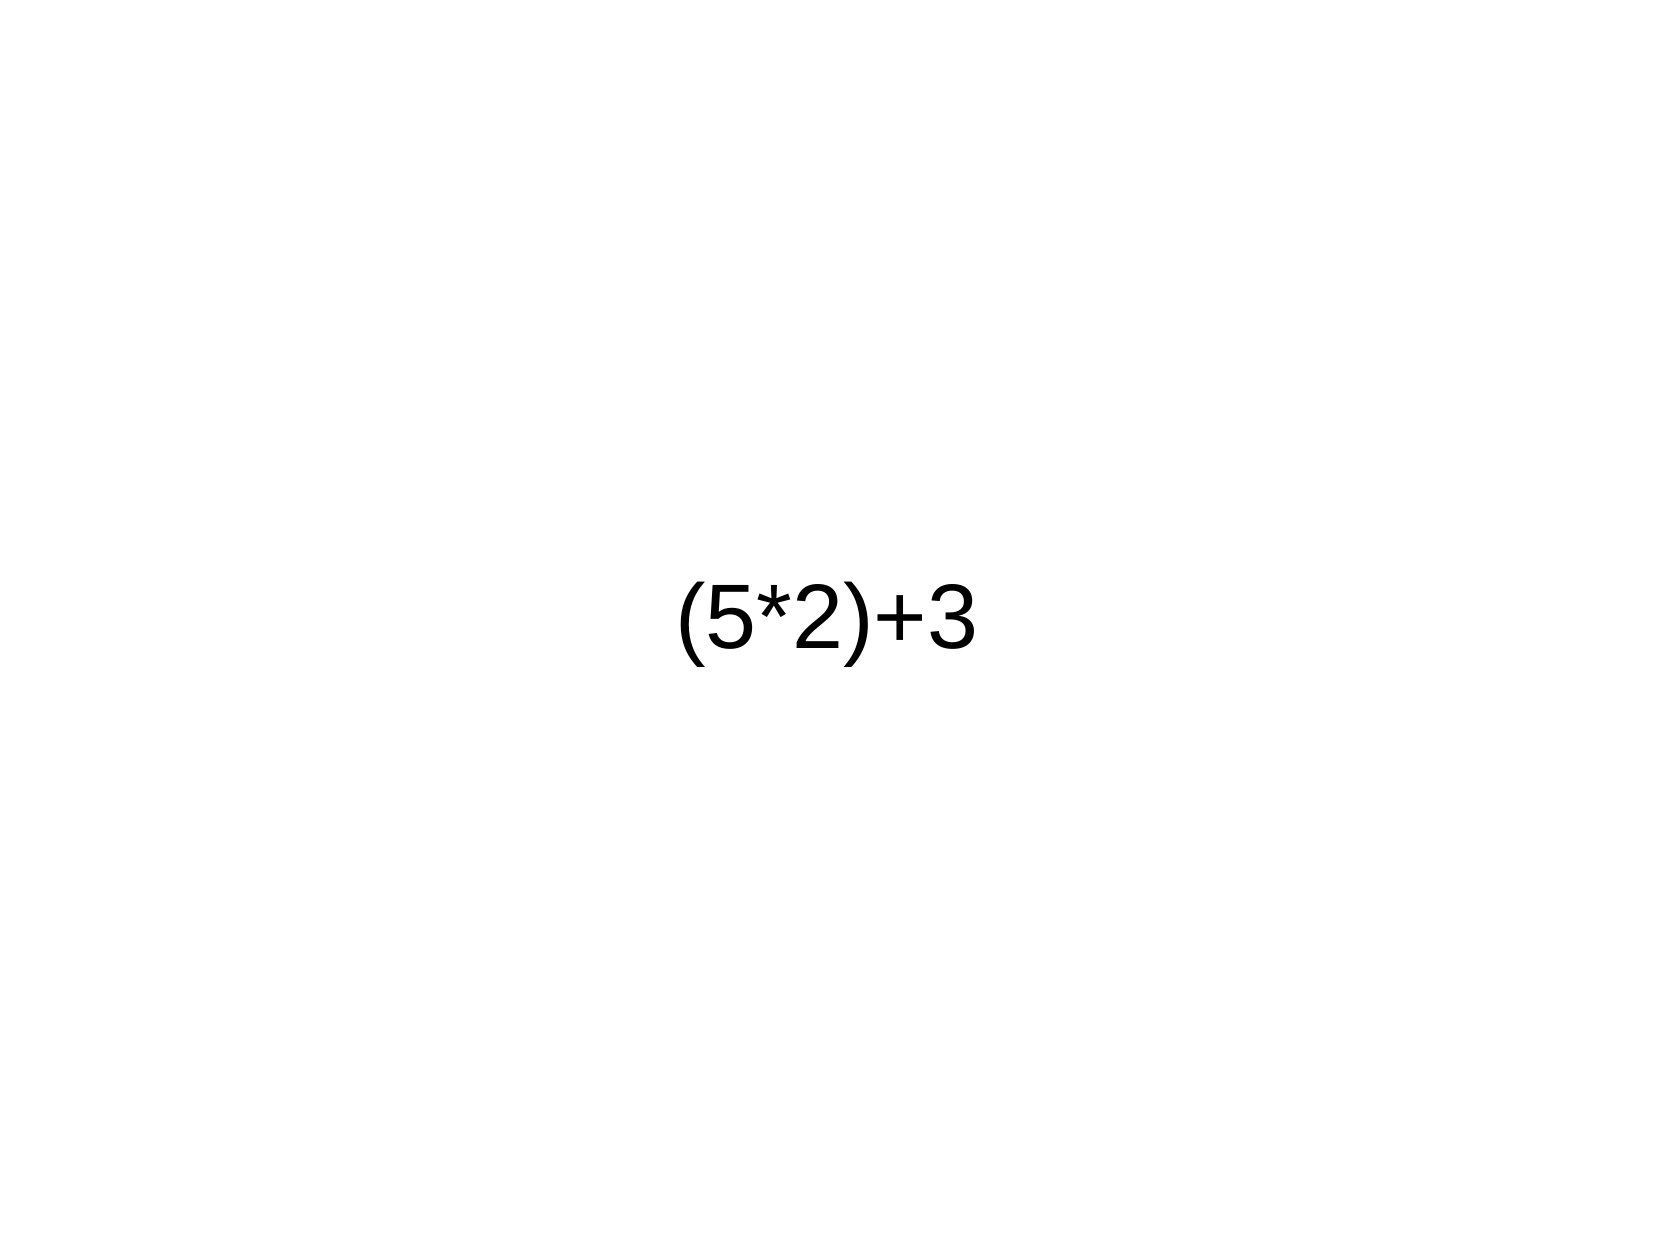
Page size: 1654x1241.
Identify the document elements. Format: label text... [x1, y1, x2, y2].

title (5*2)+3 [82, 513, 1571, 721]
